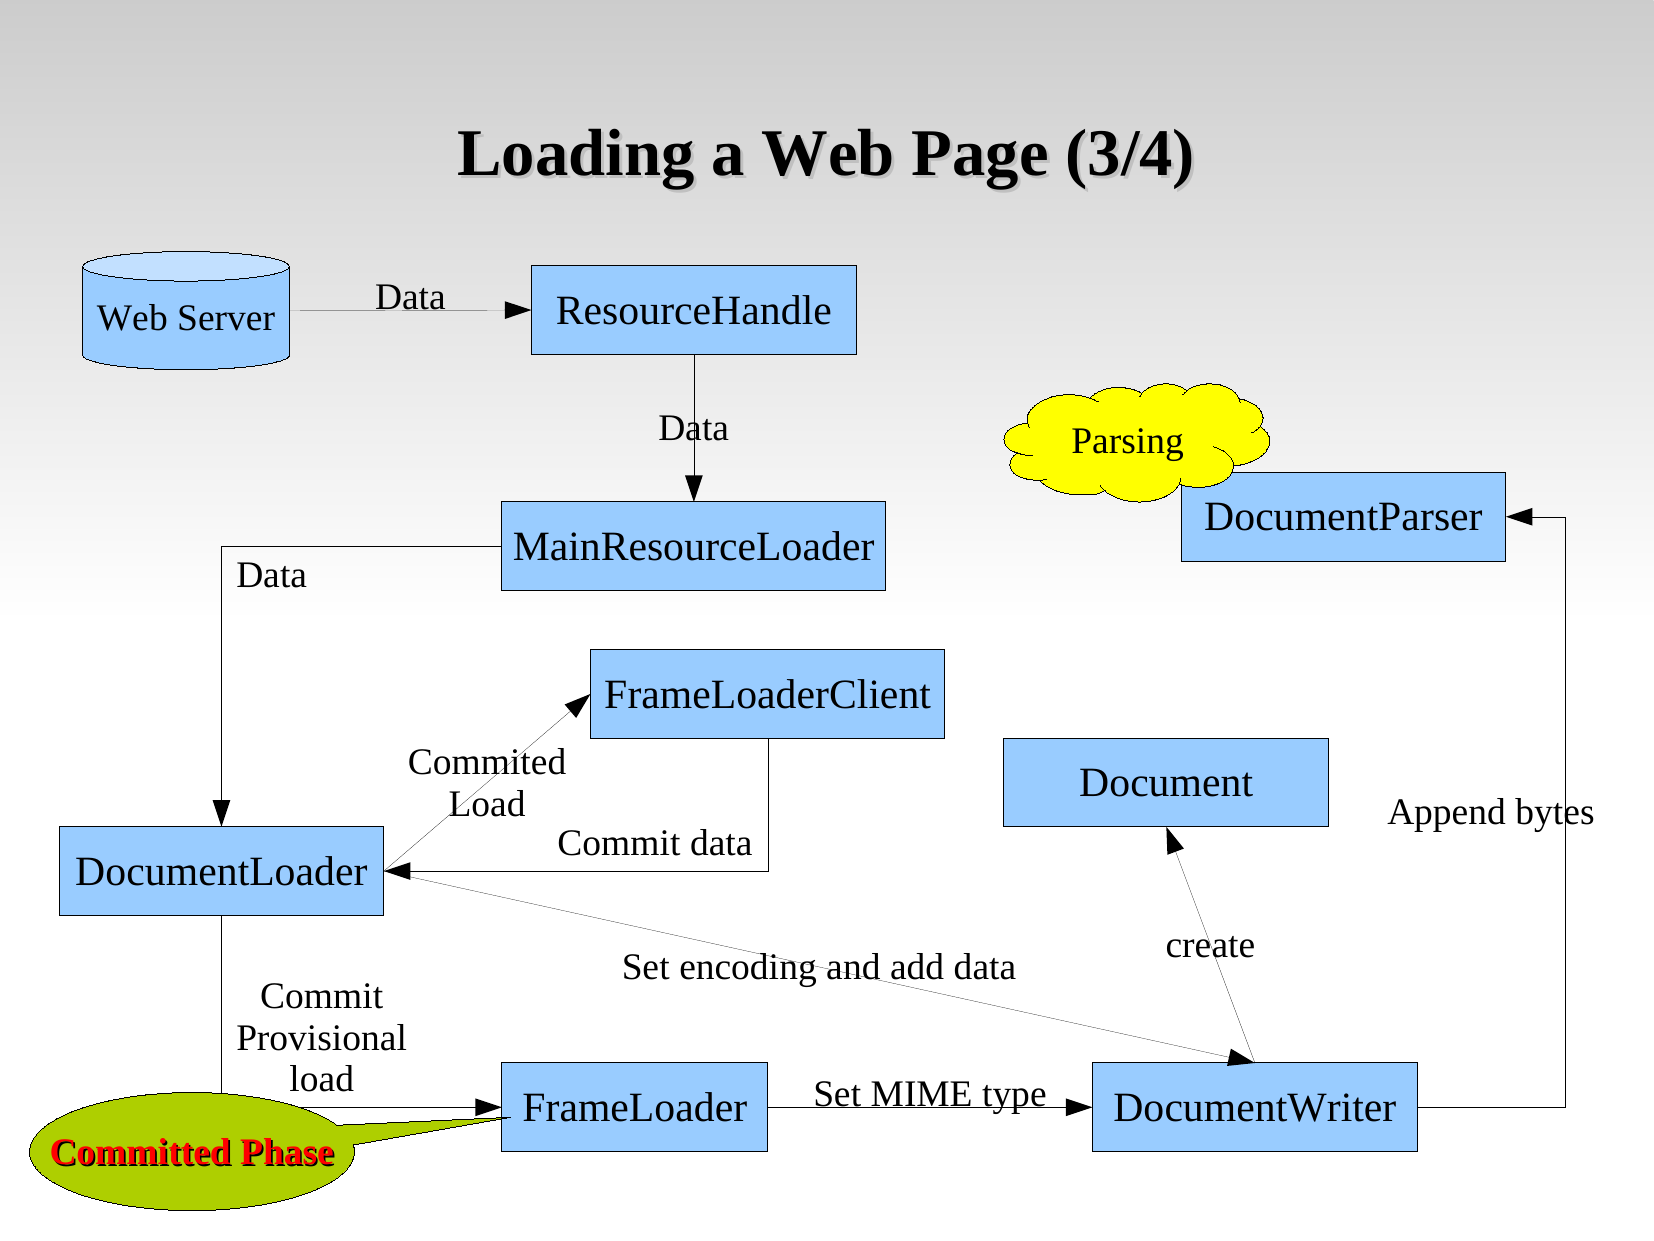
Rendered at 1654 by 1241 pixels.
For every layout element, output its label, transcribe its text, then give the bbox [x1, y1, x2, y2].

text_box FrameLoaderClient [590, 649, 945, 739]
text_box MainResourceLoader [501, 501, 886, 591]
text_box DocumentWriter [1092, 1062, 1418, 1152]
text_box Web Server [82, 268, 290, 370]
text_box Parsing [1003, 383, 1270, 503]
text_box ResourceHandle [531, 265, 857, 355]
text_box Committed Phase [29, 1092, 511, 1211]
text_box Document [1003, 738, 1329, 827]
text_box DocumentLoader [59, 826, 384, 916]
text_box DocumentParser [1181, 472, 1506, 562]
title Loading a Web Page (3/4) [82, 49, 1571, 257]
text_box FrameLoader [501, 1062, 768, 1152]
